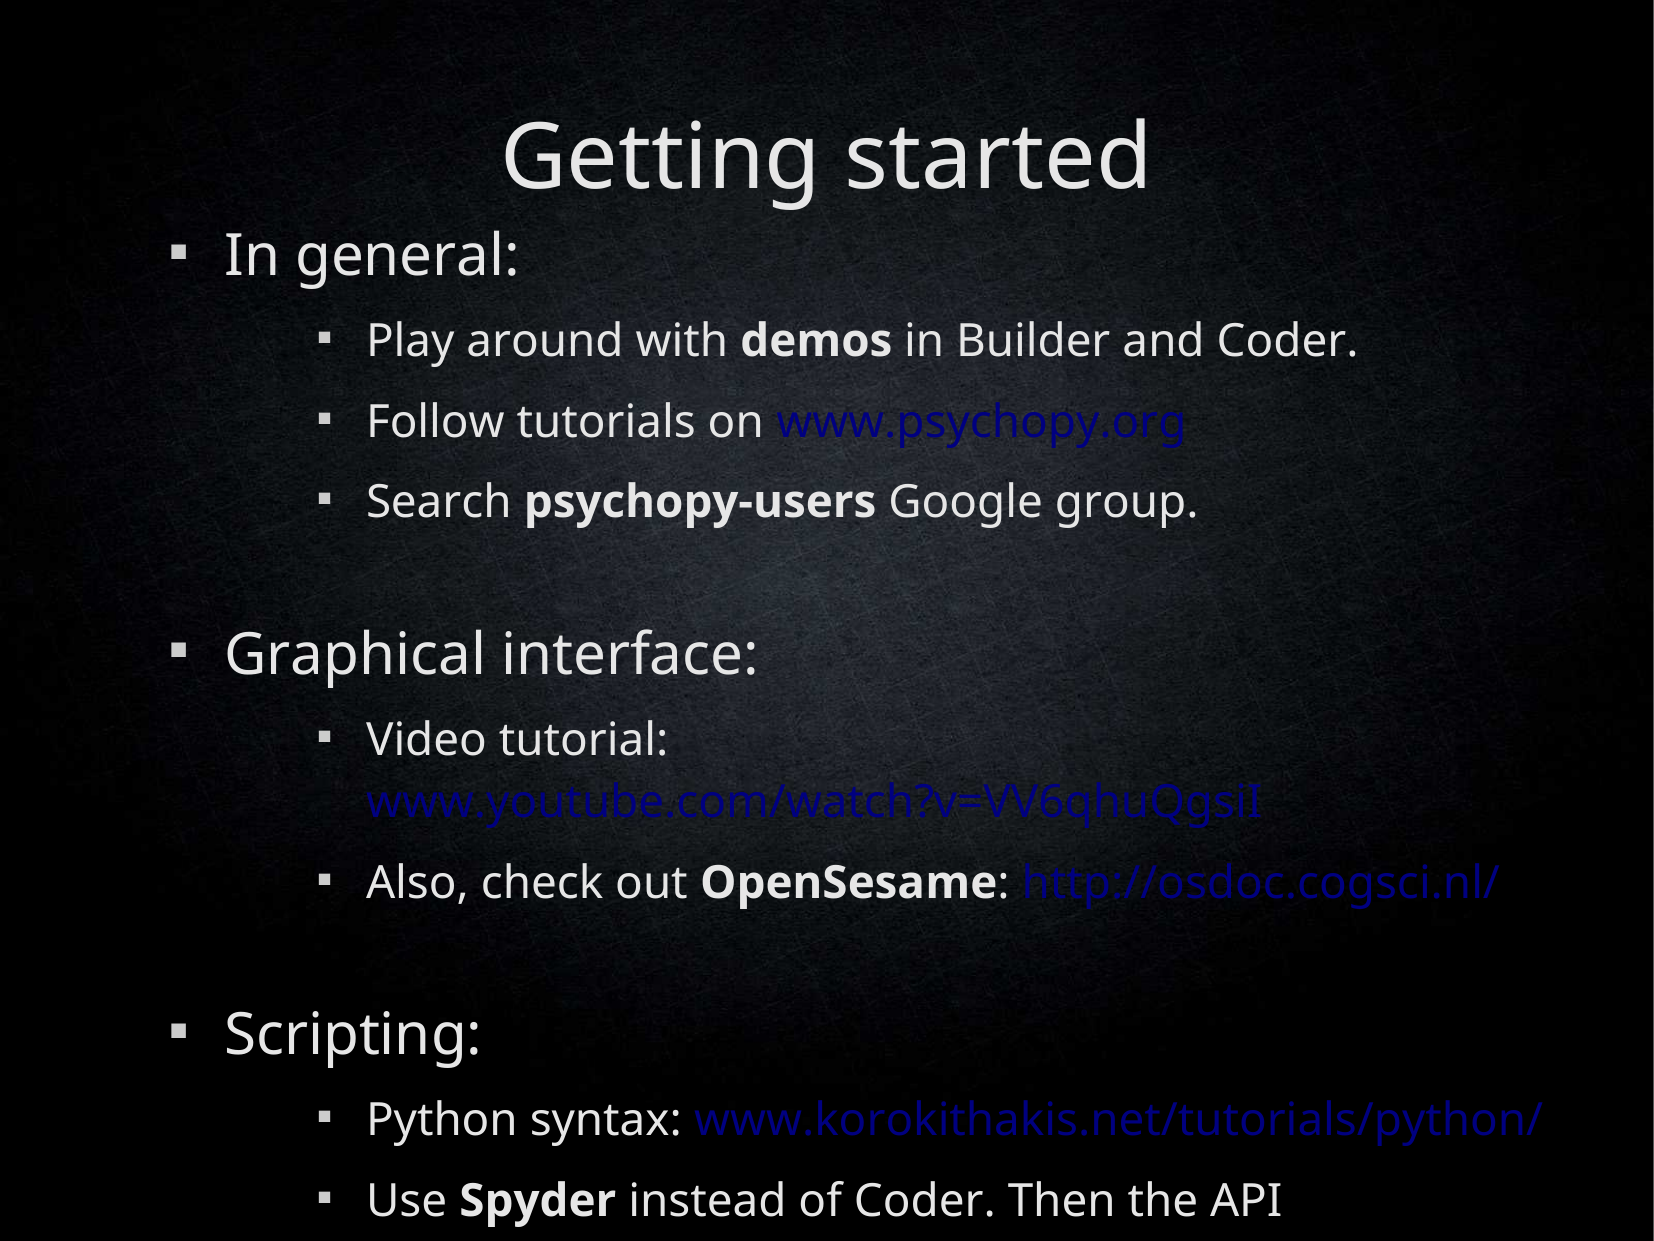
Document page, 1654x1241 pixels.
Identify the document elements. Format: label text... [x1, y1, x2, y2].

title Getting started [82, 49, 1571, 213]
picture [0, 0, 1654, 1241]
list In general: Play around with demos in Builder and Coder. Follow tutorials on www.psychopy.org Search psychopy-users Google group. Graphical interface: Video tutorial: www.youtube.com/watch?v=VV6qhuQgsiI Also, check out OpenSesame: http://osdoc.cogsci.nl/ Scripting: Python syntax: www.korokithakis.net/tutorials/python/ Use Spyder instead of Coder. Then the API (www.psychopy.org/api/api.html) will be in-app. Check out useful code snippets and tips on www.lindeloev.net/?page_id=134 [82, 213, 1571, 1223]
